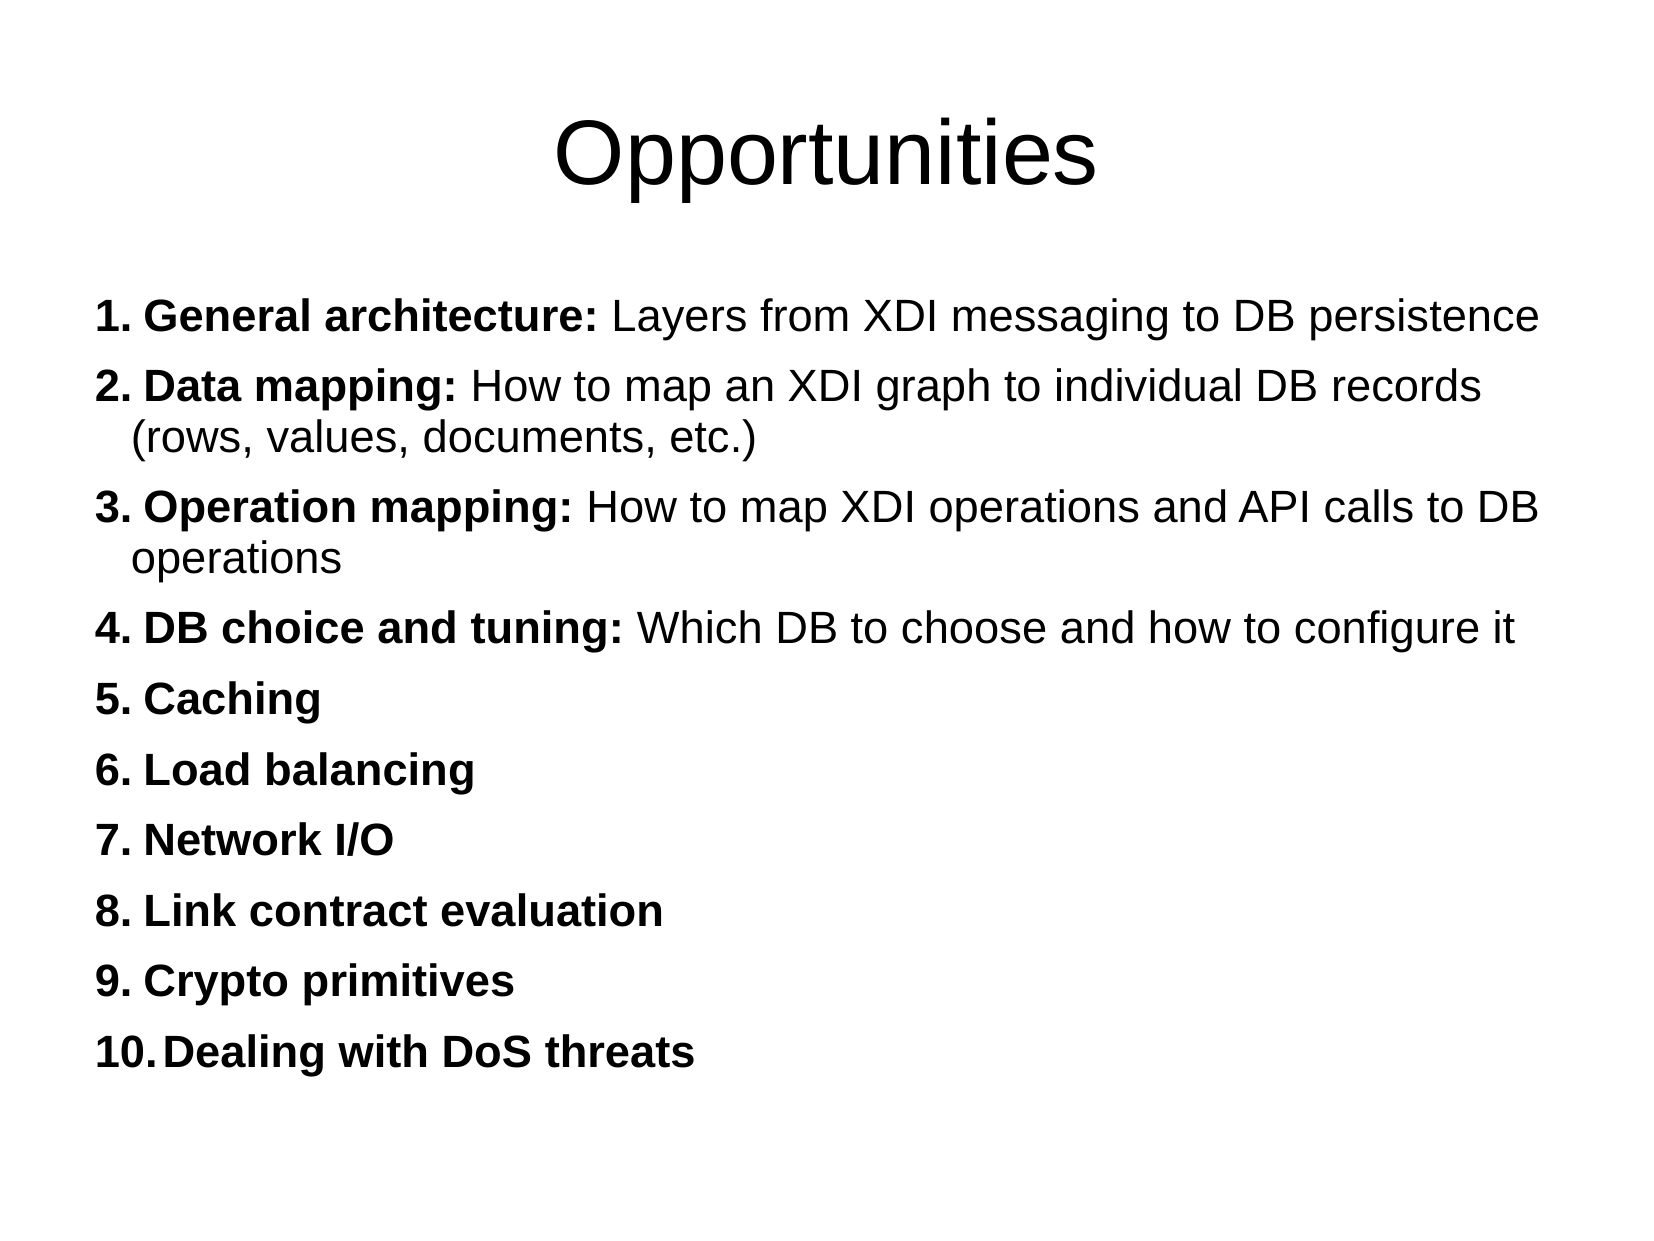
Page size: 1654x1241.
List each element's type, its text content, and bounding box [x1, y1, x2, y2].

title Opportunities [82, 49, 1571, 257]
list General architecture: Layers from XDI messaging to DB persistence Data mapping: How to map an XDI graph to individual DB records (rows, values, documents, etc.) Operation mapping: How to map XDI operations and API calls to DB operations DB choice and tuning: Which DB to choose and how to configure it Caching Load balancing Network I/O Link contract evaluation Crypto primitives Dealing with DoS threats [82, 290, 1571, 1096]
